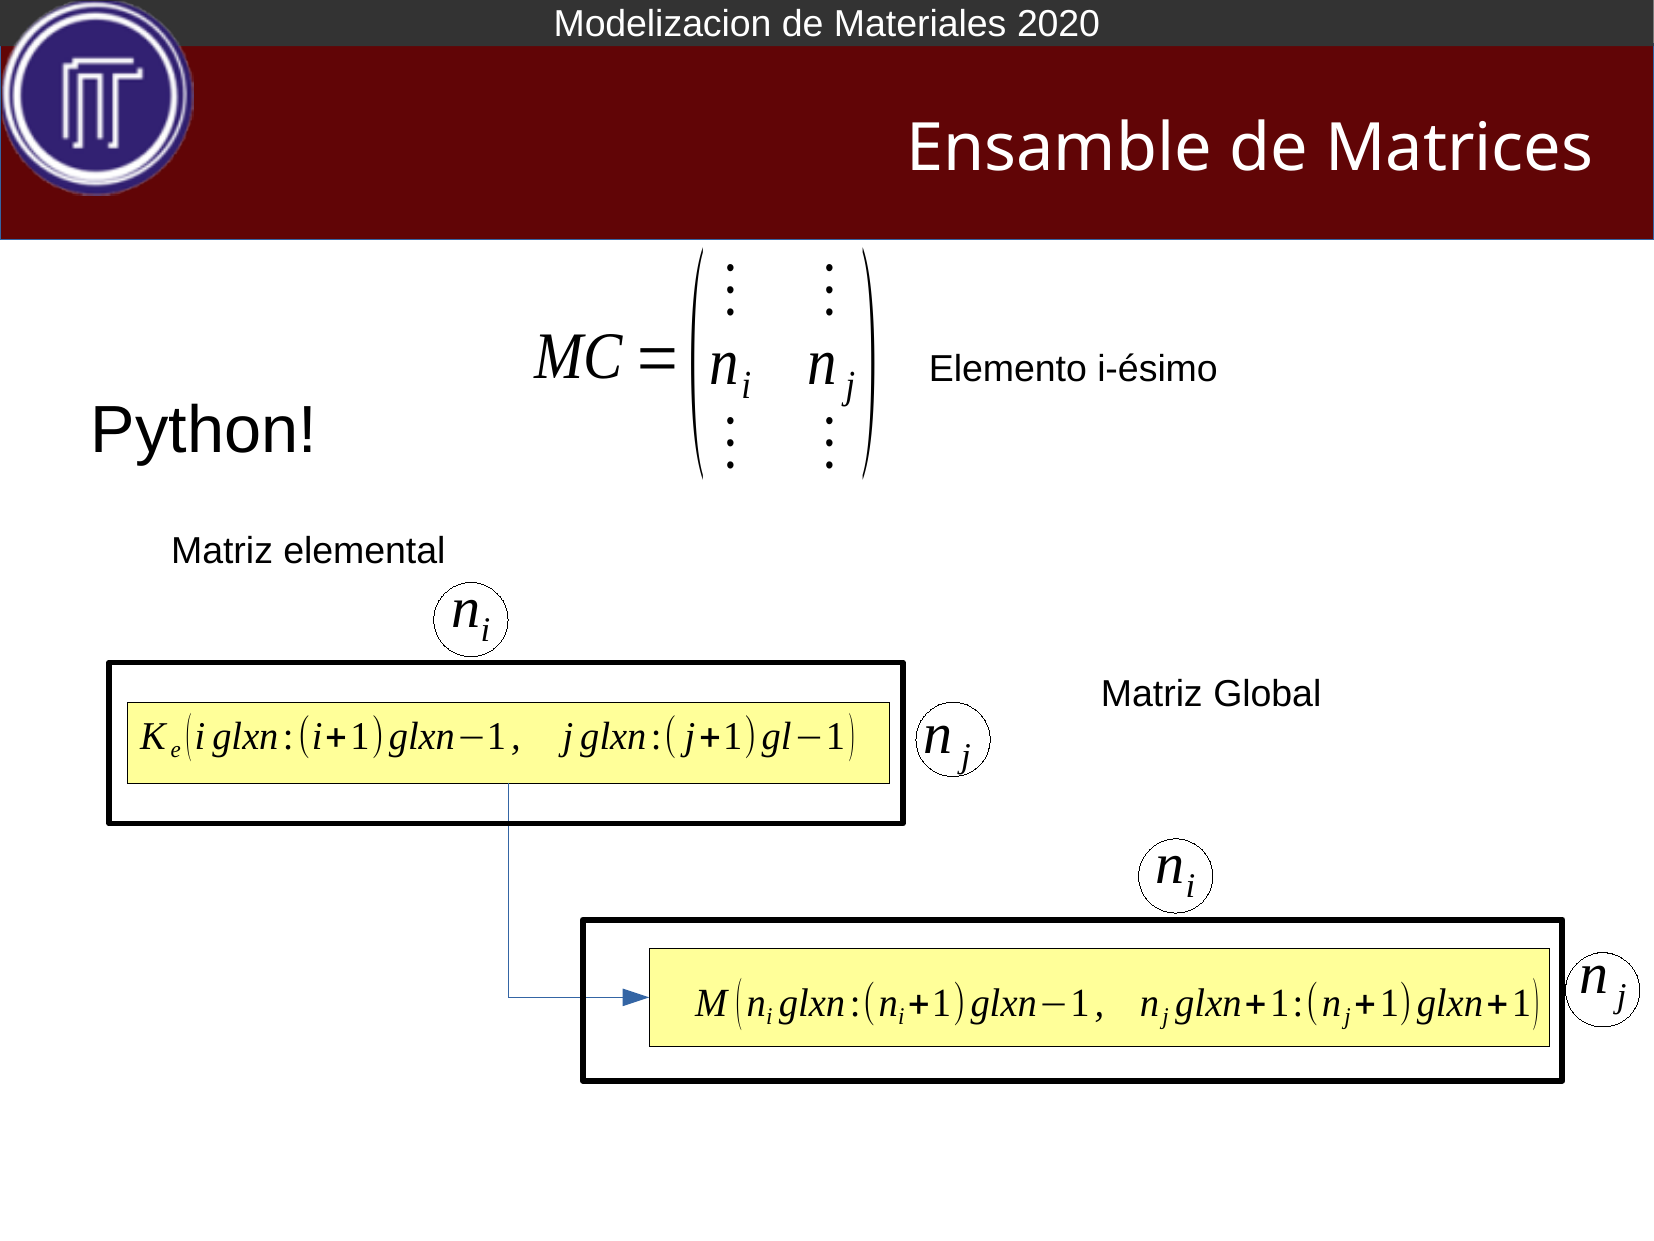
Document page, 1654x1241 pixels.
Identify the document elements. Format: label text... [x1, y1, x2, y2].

chart [1571, 941, 1635, 1015]
chart [687, 976, 1548, 1033]
chart [525, 243, 886, 483]
text_box Matriz Global [1086, 665, 1414, 723]
text_box Elemento i-ésimo [914, 340, 1264, 398]
chart [1148, 832, 1204, 906]
text_box [127, 702, 890, 784]
chart [443, 576, 499, 650]
picture [0, 0, 194, 196]
chart [131, 710, 862, 764]
chart [916, 702, 979, 776]
title Ensamble de Matrices [41, 70, 1654, 218]
text_box [649, 948, 1550, 1047]
text_box Python! [76, 384, 332, 474]
text_box Matriz elemental [156, 521, 485, 579]
